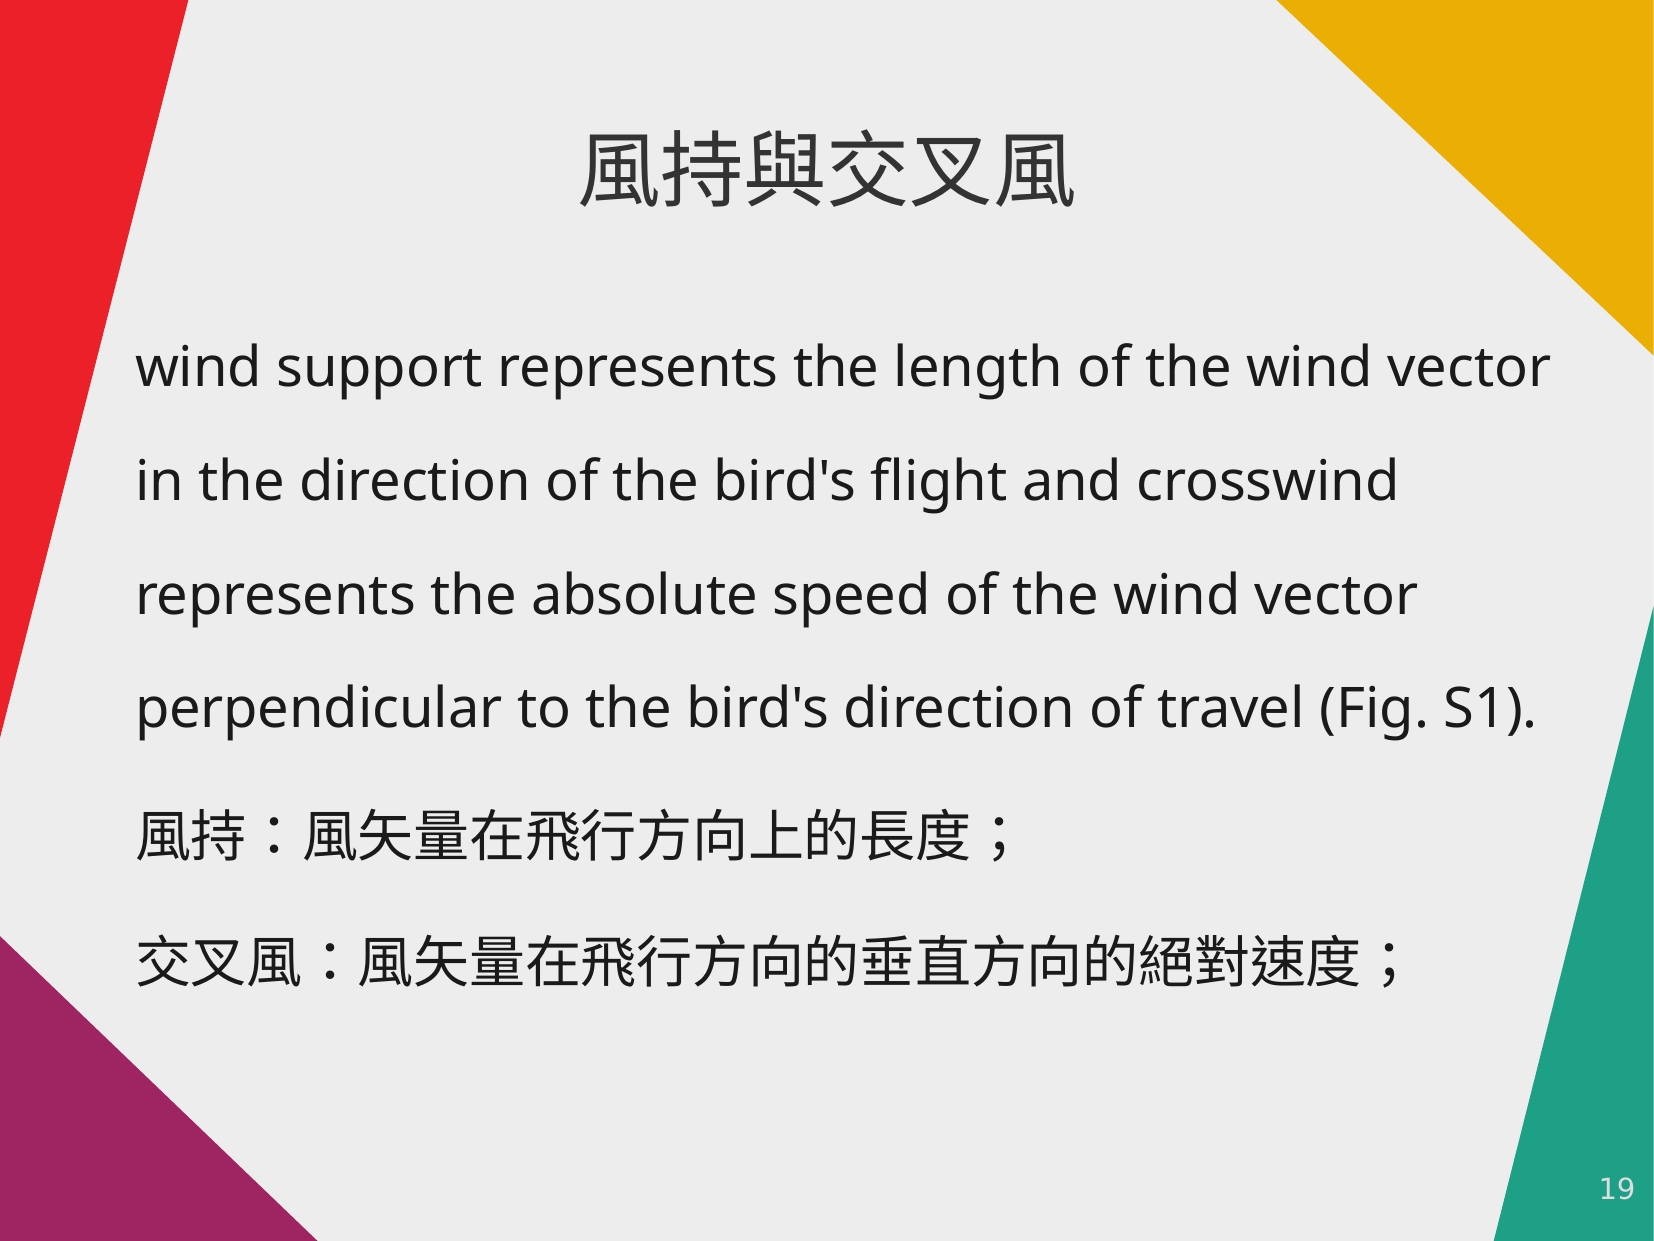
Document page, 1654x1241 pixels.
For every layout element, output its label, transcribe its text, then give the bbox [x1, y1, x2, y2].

list wind support represents the length of the wind vector in the direction of the bird's flight and crosswind represents the absolute speed of the wind vector perpendicular to the bird's direction of travel (Fig. S1). 風持：風矢量在飛行方向上的長度； 交叉風：風矢量在飛行方向的垂直方向的絕對速度； [135, 289, 1559, 1021]
title 風持與交叉風 [114, 73, 1539, 271]
